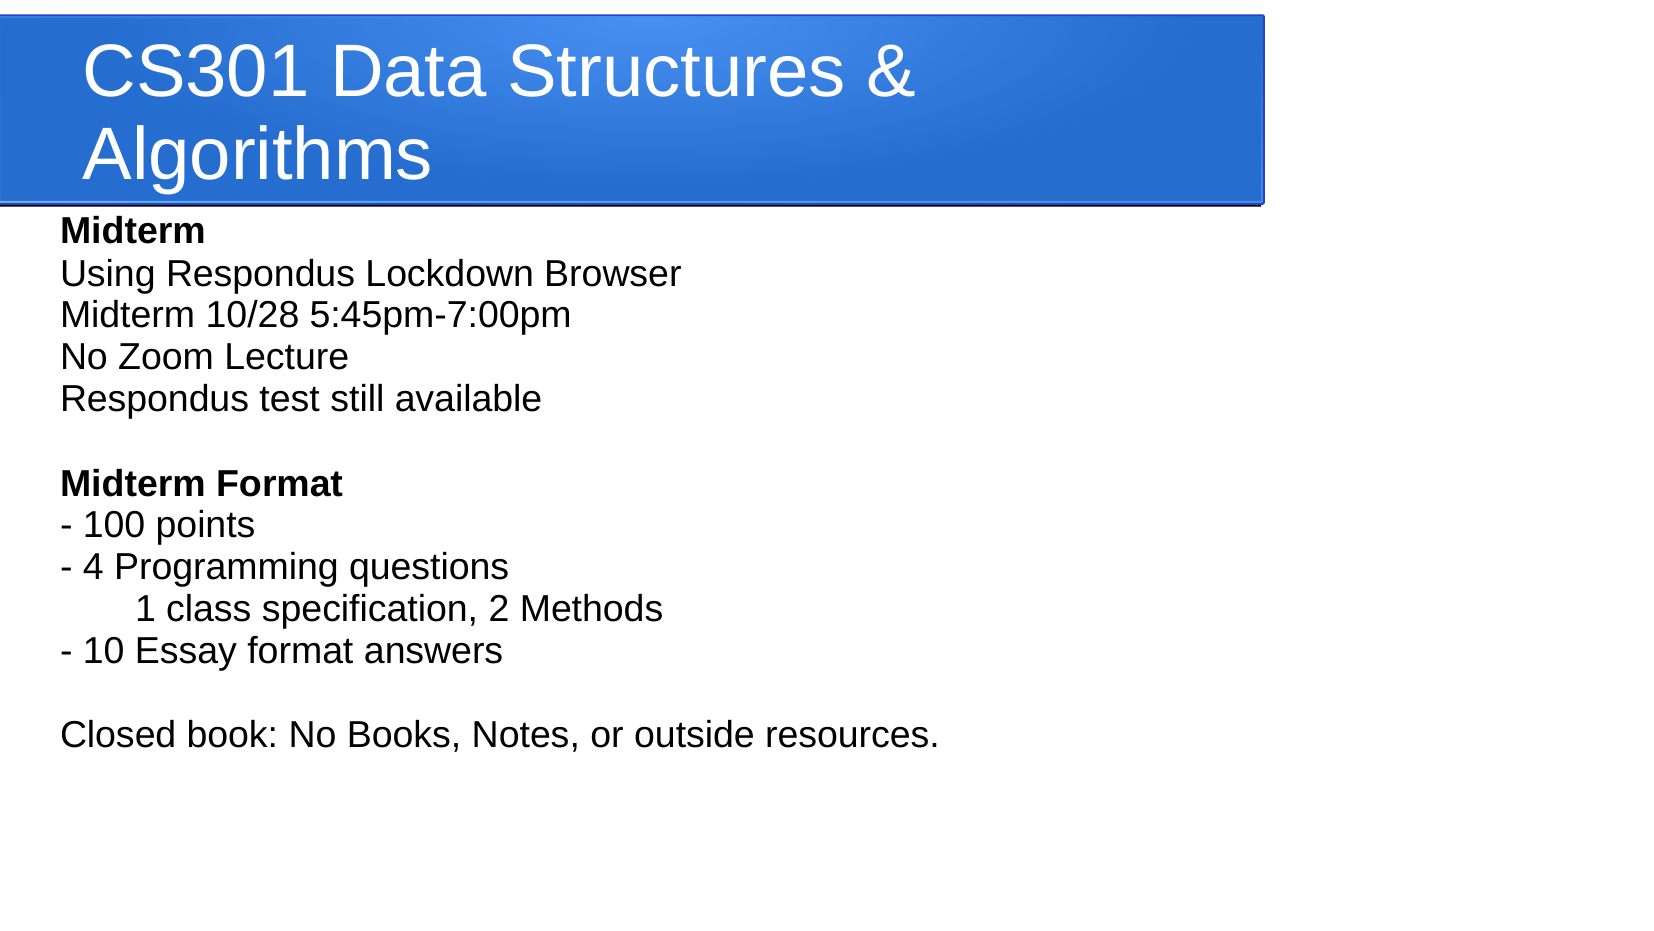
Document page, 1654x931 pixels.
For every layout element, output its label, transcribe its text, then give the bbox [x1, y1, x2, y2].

title CS301 Data Structures & Algorithms [82, 29, 1235, 196]
subtitle Midterm Using Respondus Lockdown Browser Midterm 10/28 5:45pm-7:00pm No Zoom Lecture Respondus test still available Midterm Format - 100 points - 4 Programming questions 1 class specification, 2 Methods - 10 Essay format answers Closed book: No Books, Notes, or outside resources. [60, 210, 1141, 781]
